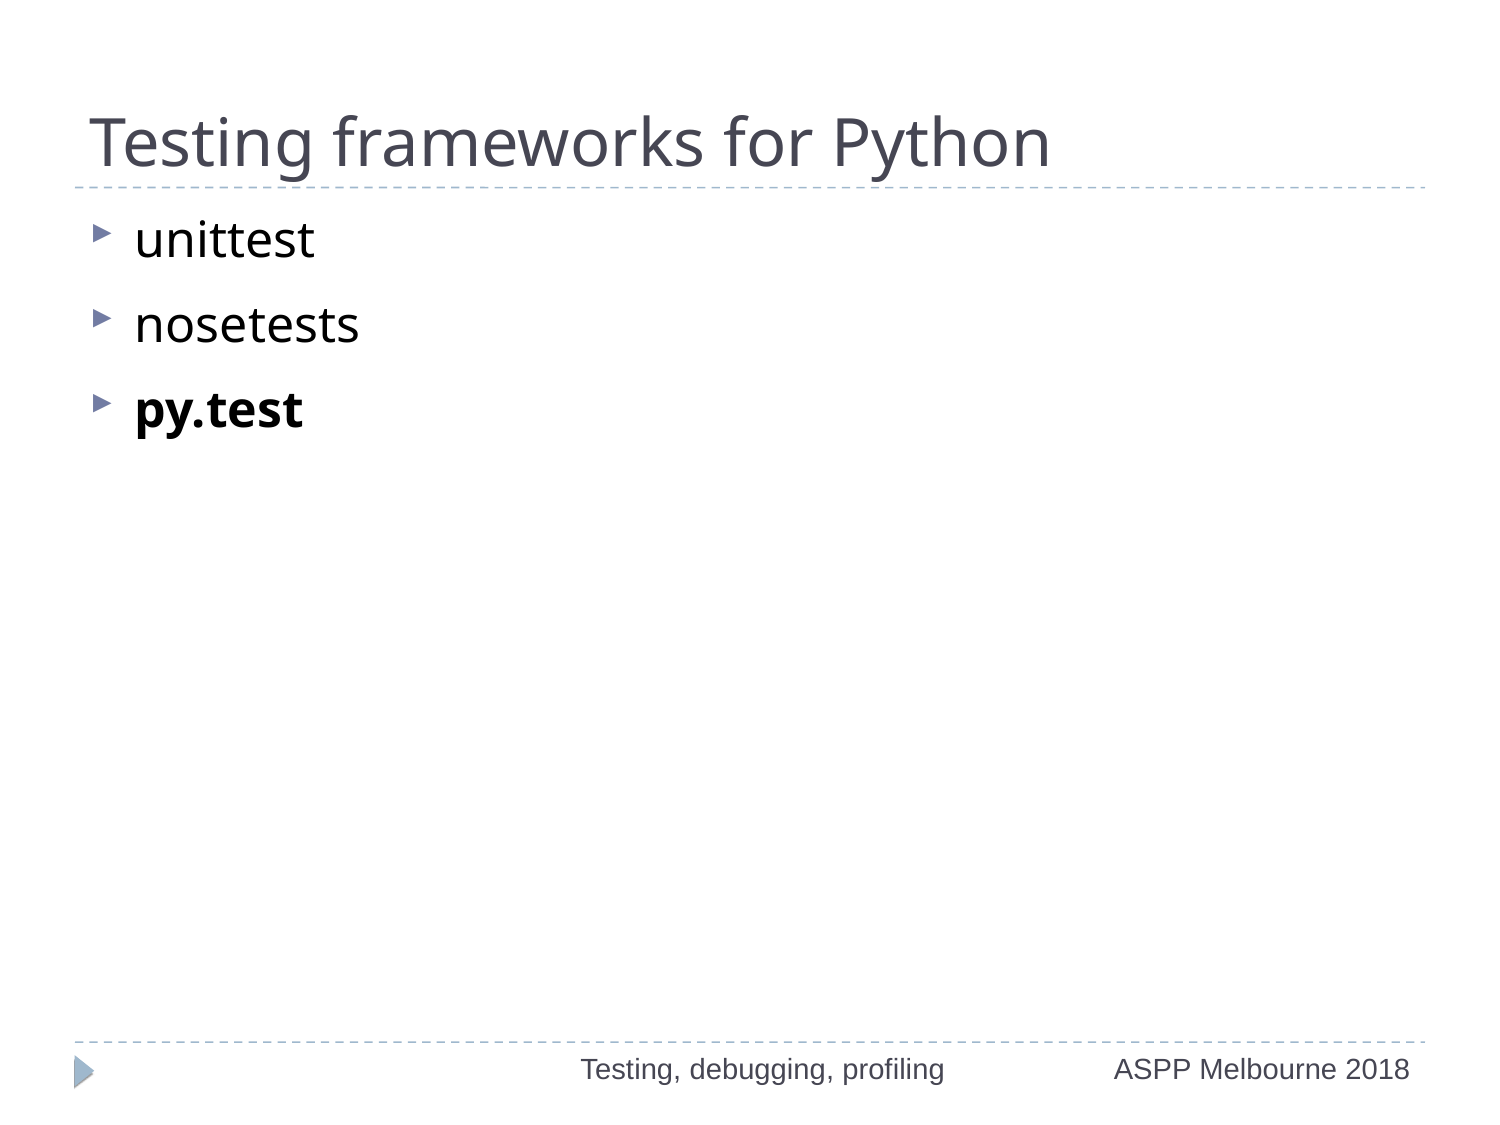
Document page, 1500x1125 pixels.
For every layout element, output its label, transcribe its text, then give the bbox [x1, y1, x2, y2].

list unittest nosetests py.test [75, 200, 1425, 1010]
footer Testing, debugging, profiling [475, 1042, 1051, 1103]
slide_number ASPP Melbourne 2018 [1051, 1042, 1426, 1103]
title Testing frameworks for Python [75, 24, 1425, 188]
